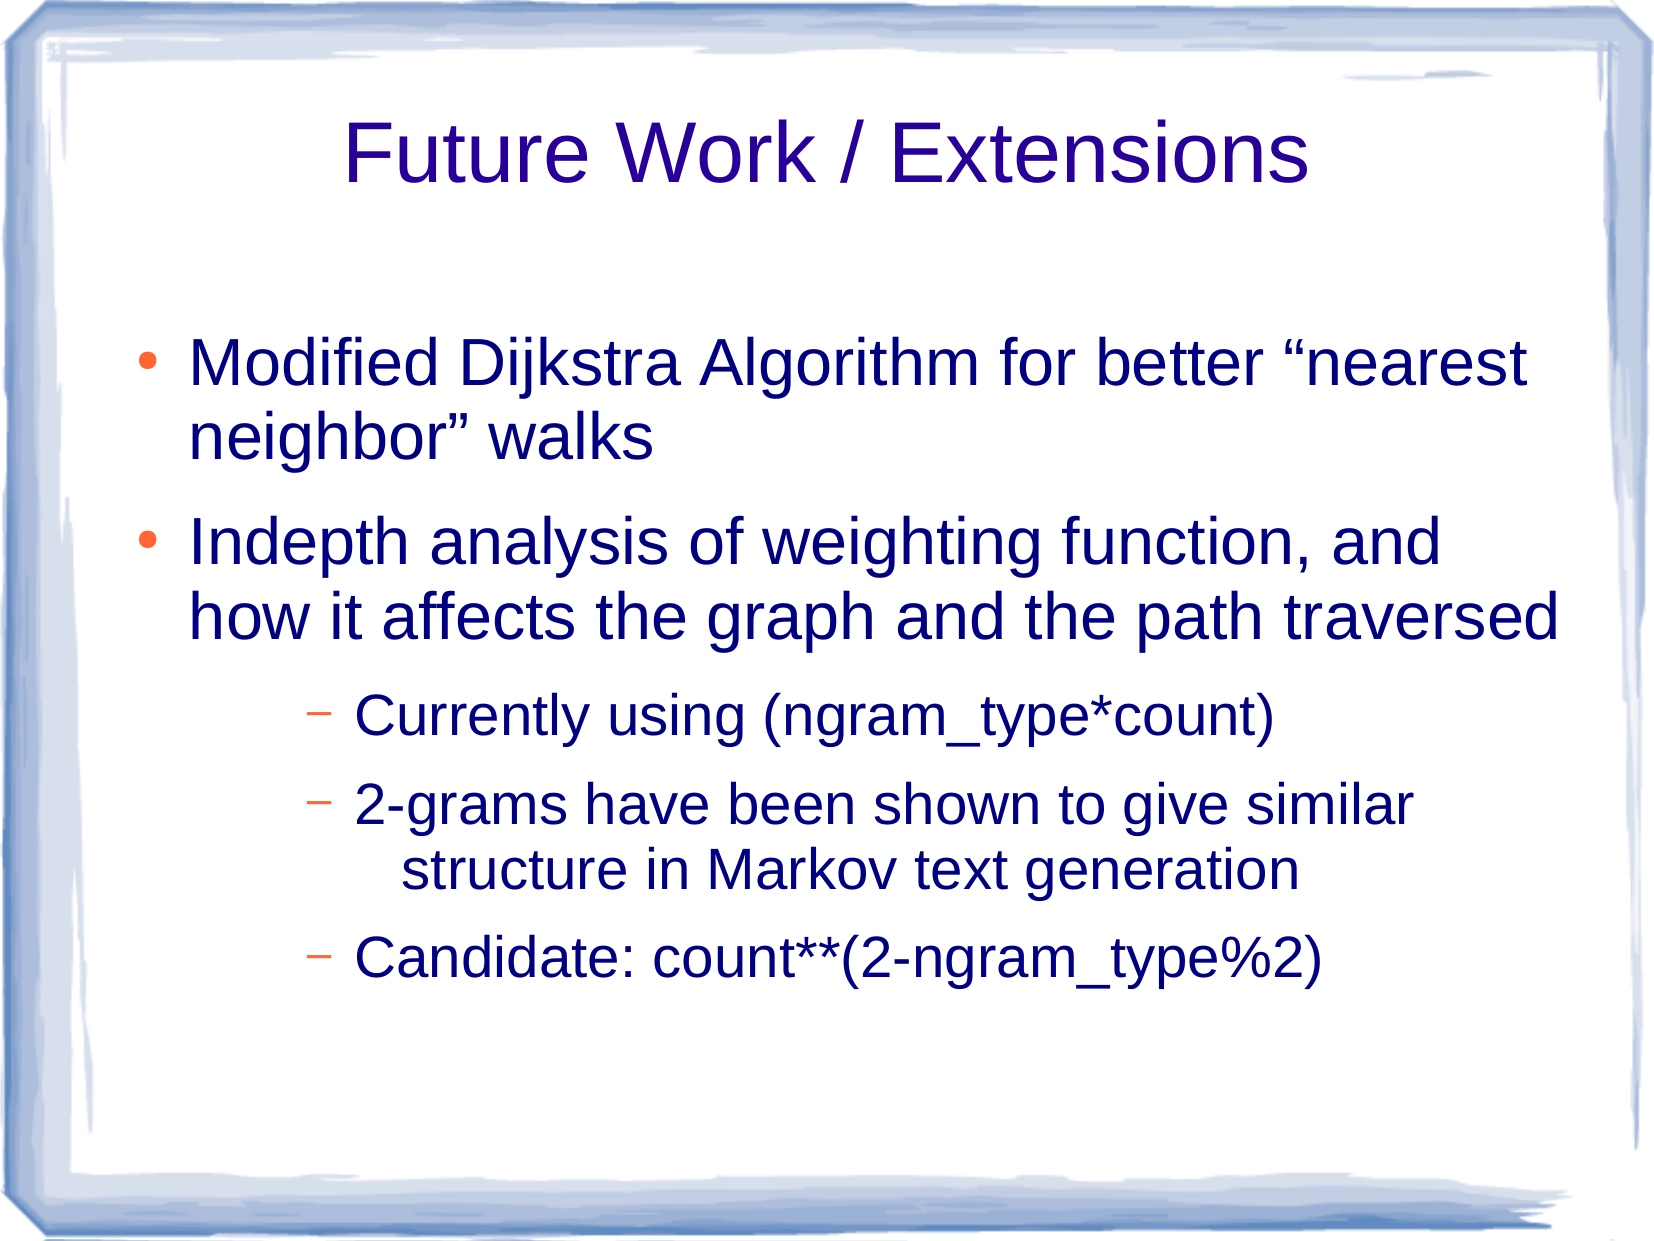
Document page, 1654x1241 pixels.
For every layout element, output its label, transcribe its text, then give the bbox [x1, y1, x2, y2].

list Modified Dijkstra Algorithm for better “nearest neighbor” walks Indepth analysis of weighting function, and how it affects the graph and the path traversed Currently using (ngram_type*count) 2-grams have been shown to give similar structure in Markov text generation Candidate: count**(2-ngram_type%2) [118, 324, 1571, 1045]
picture [0, 0, 1654, 1241]
title Future Work / Extensions [82, 49, 1571, 257]
